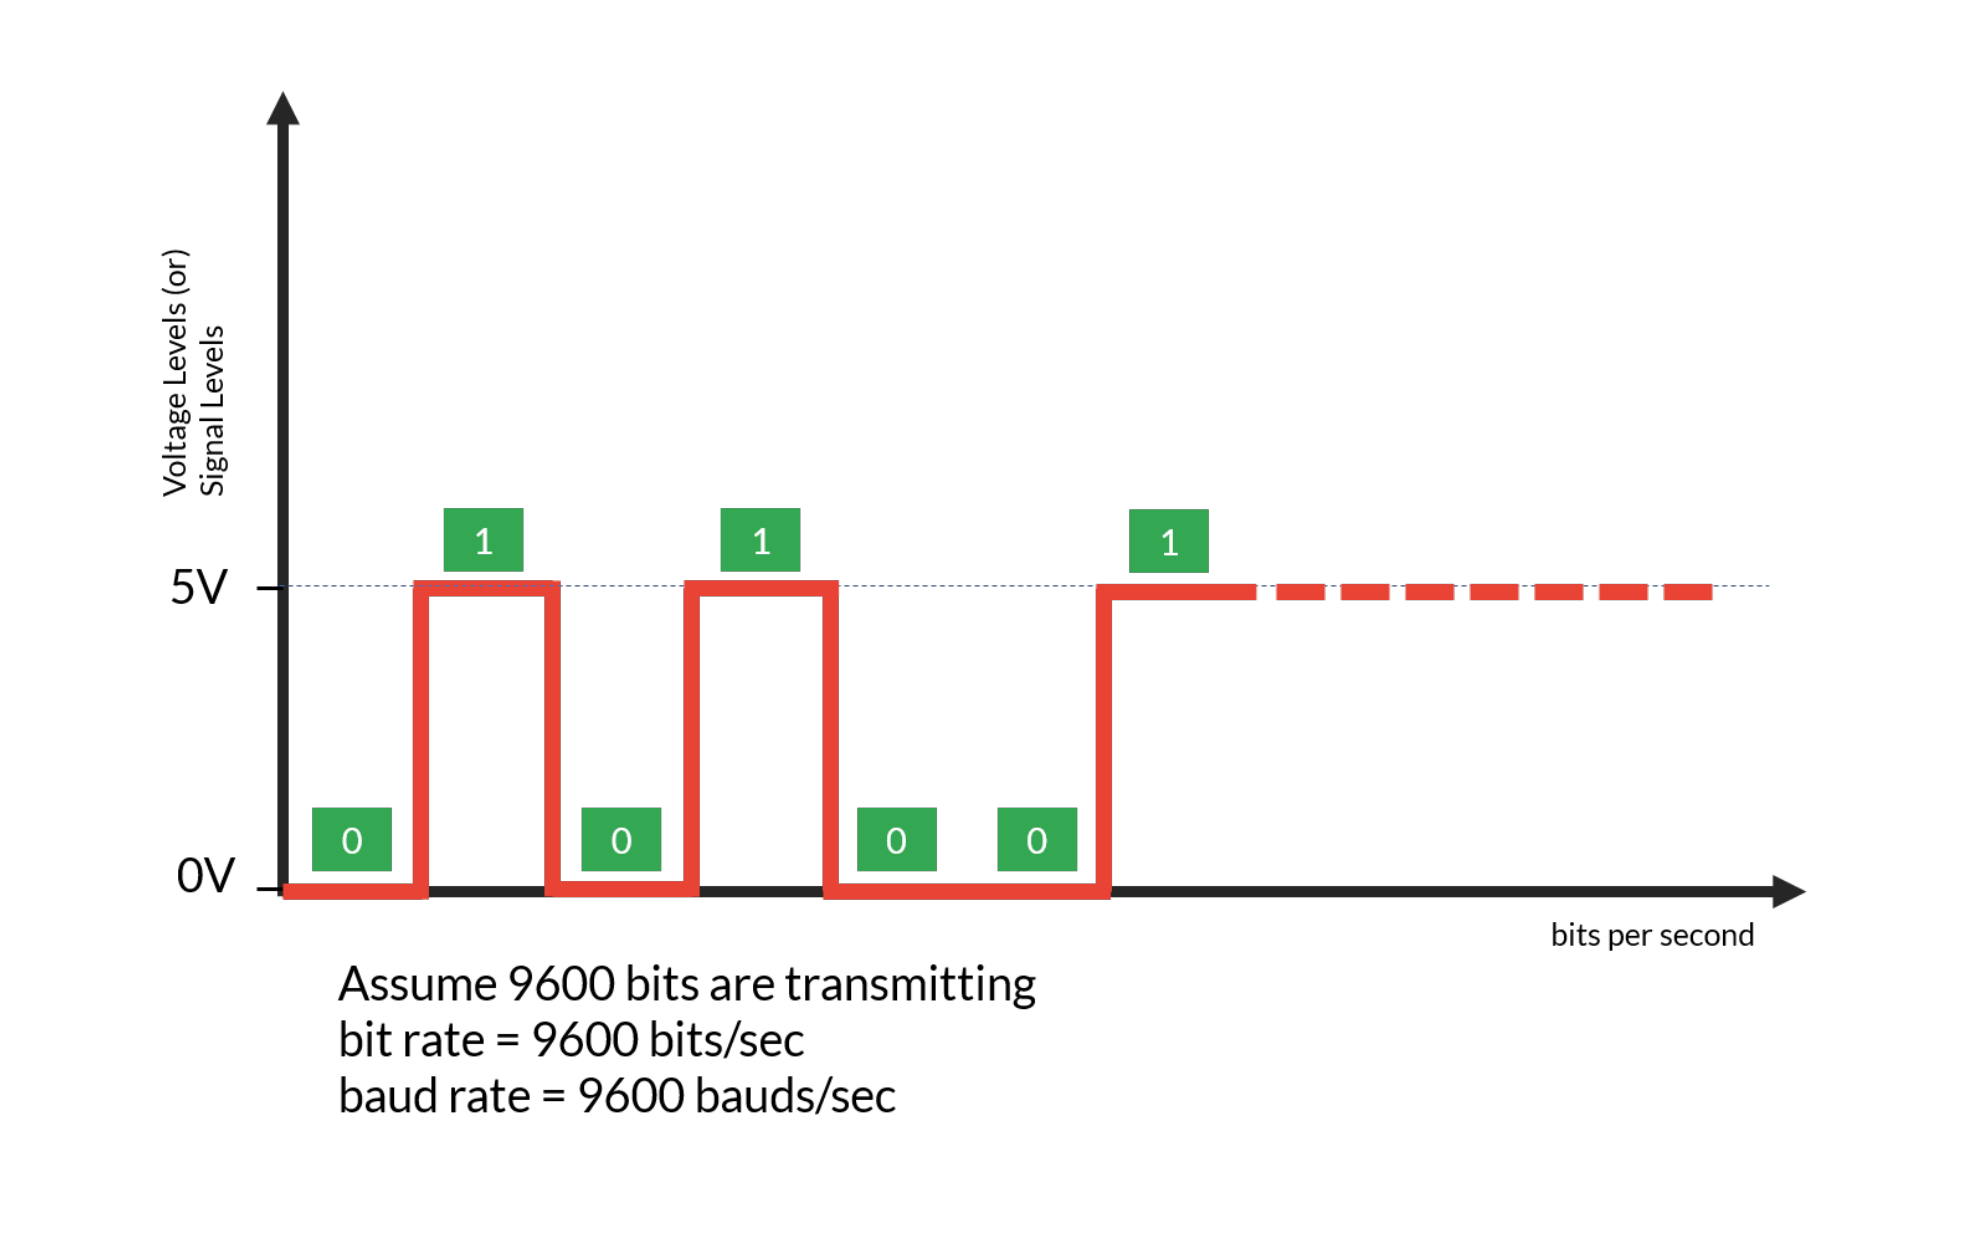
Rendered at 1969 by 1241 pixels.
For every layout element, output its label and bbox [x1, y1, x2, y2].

picture [141, 0, 1841, 1151]
